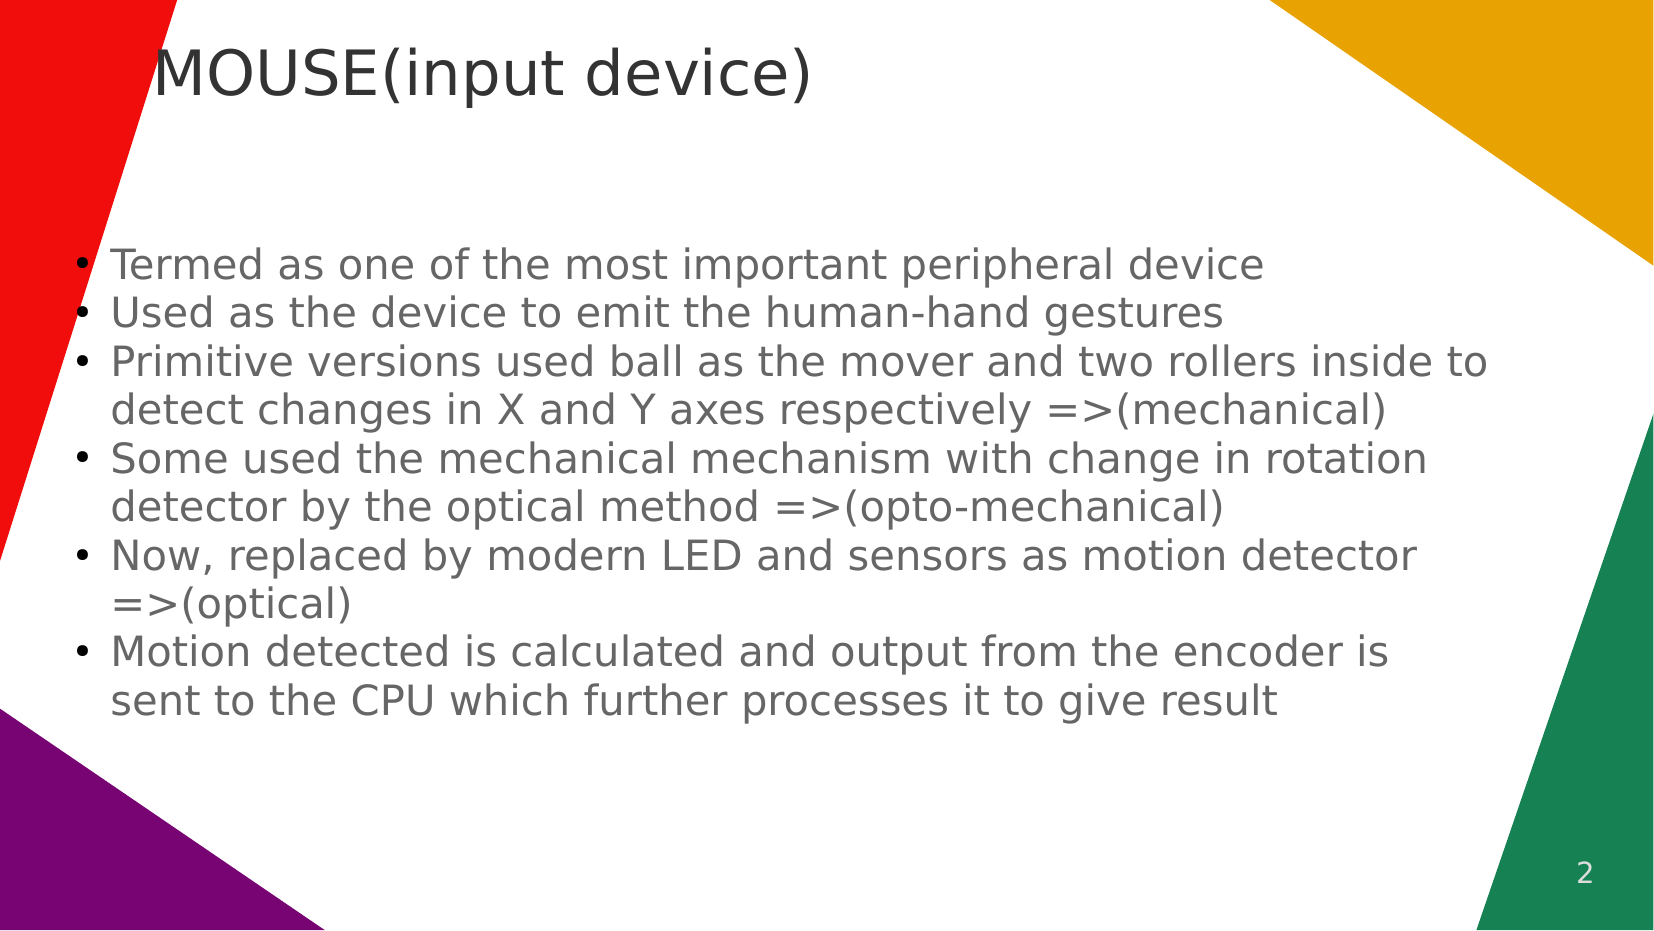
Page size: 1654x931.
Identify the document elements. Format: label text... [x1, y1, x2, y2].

subtitle Termed as one of the most important peripheral device Used as the device to emit the human-hand gestures Primitive versions used ball as the mover and two rollers inside to detect changes in X and Y axes respectively =>(mechanical) Some used the mechanical mechanism with change in rotation detector by the optical method =>(opto-mechanical) Now, replaced by modern LED and sensors as motion detector =>(optical) Motion detected is calculated and output from the encoder is sent to the CPU which further processes it to give result [75, 187, 1493, 779]
title MOUSE(input device) [0, 0, 1193, 148]
